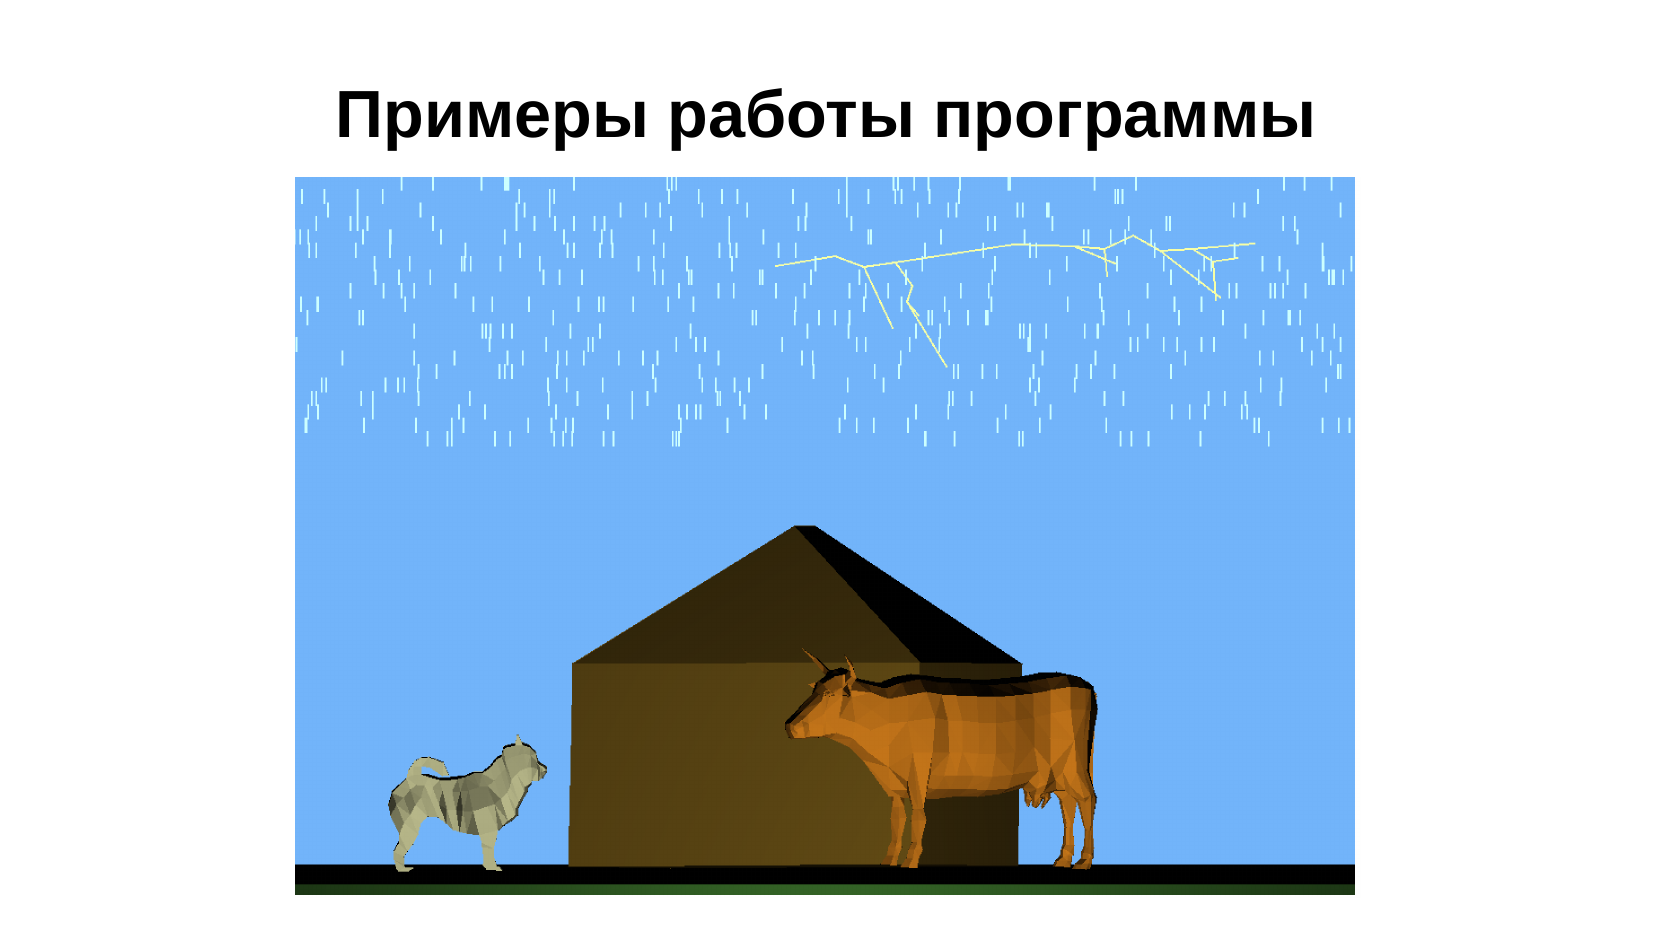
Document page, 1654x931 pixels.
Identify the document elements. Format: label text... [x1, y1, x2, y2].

picture [295, 177, 1361, 898]
title Примеры работы программы [82, 37, 1571, 193]
